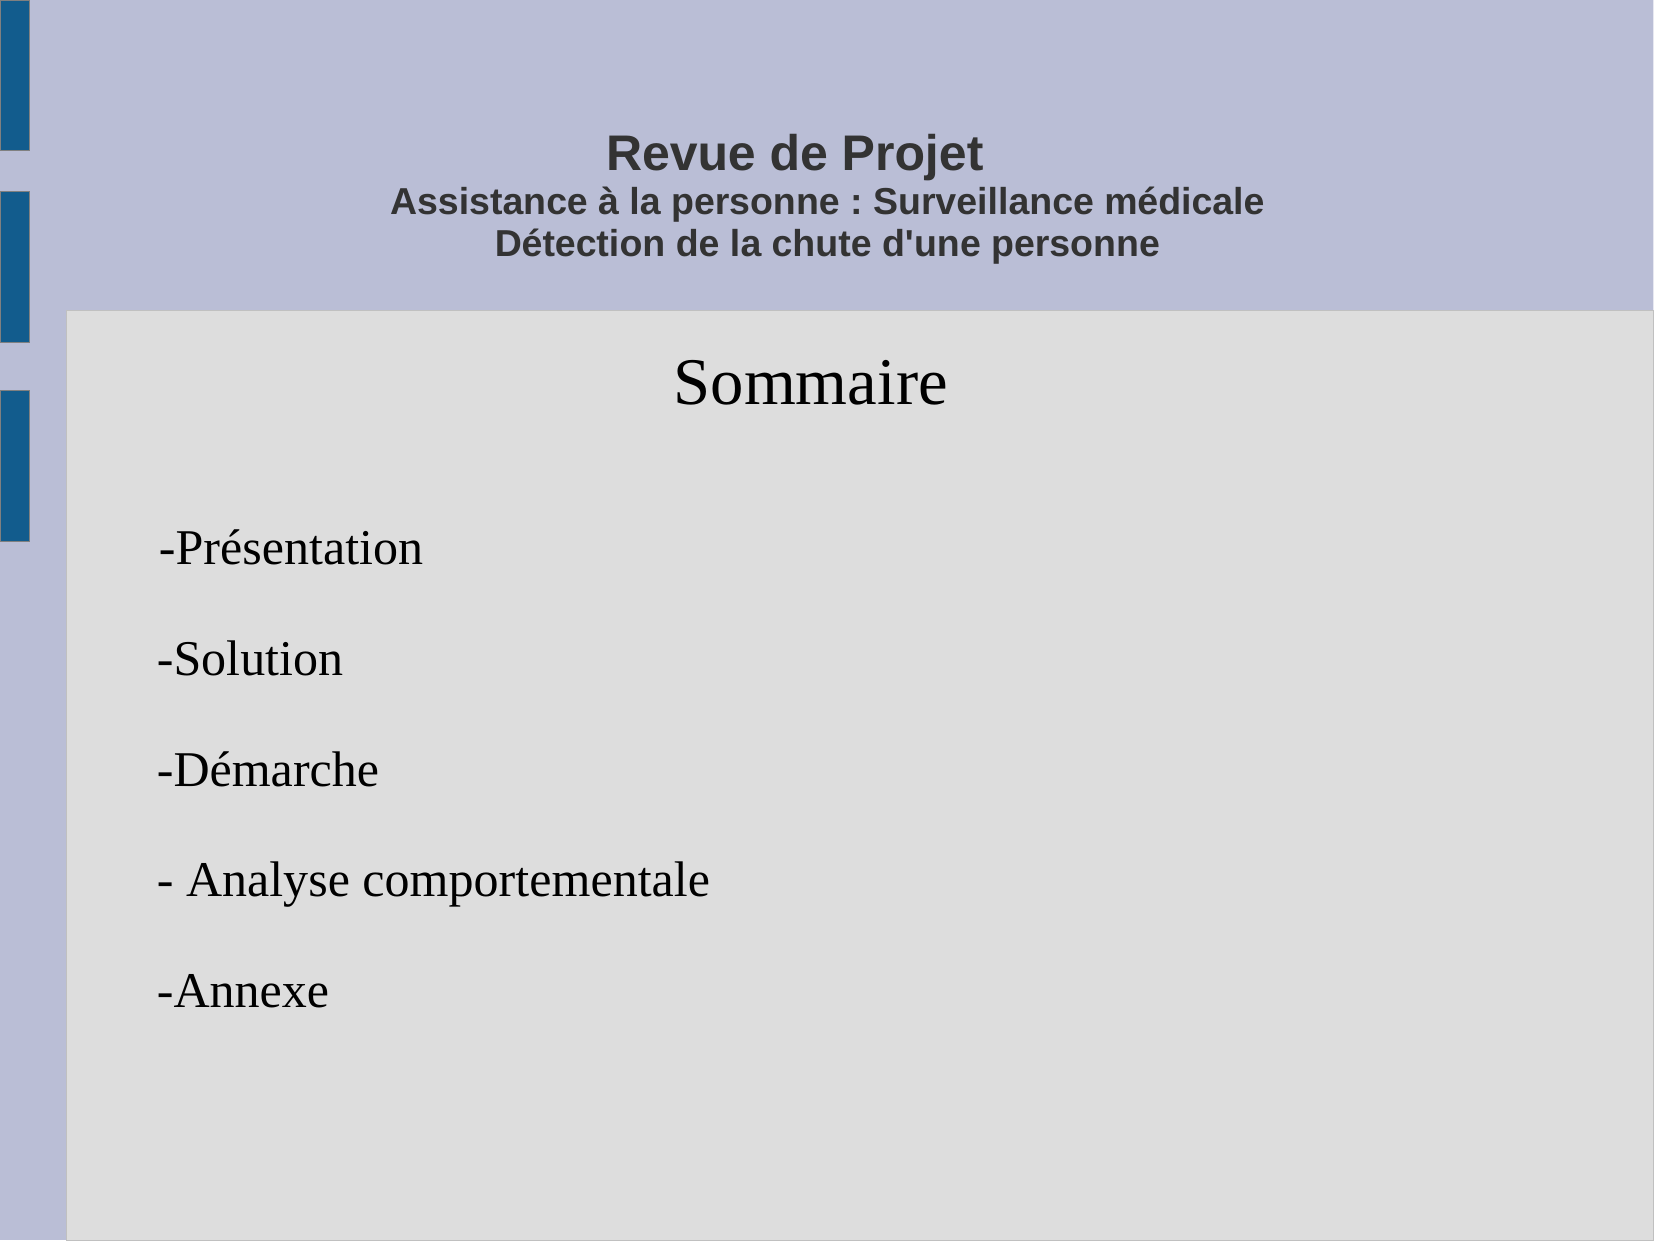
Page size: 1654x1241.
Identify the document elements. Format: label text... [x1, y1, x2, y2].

title Revue de Projet Assistance à la personne : Surveillance médicale Détection de la chute d'une personne [121, 91, 1534, 299]
subtitle Sommaire -Présentation -Solution -Démarche - Analyse comportementale -Annexe [121, 344, 1534, 1241]
